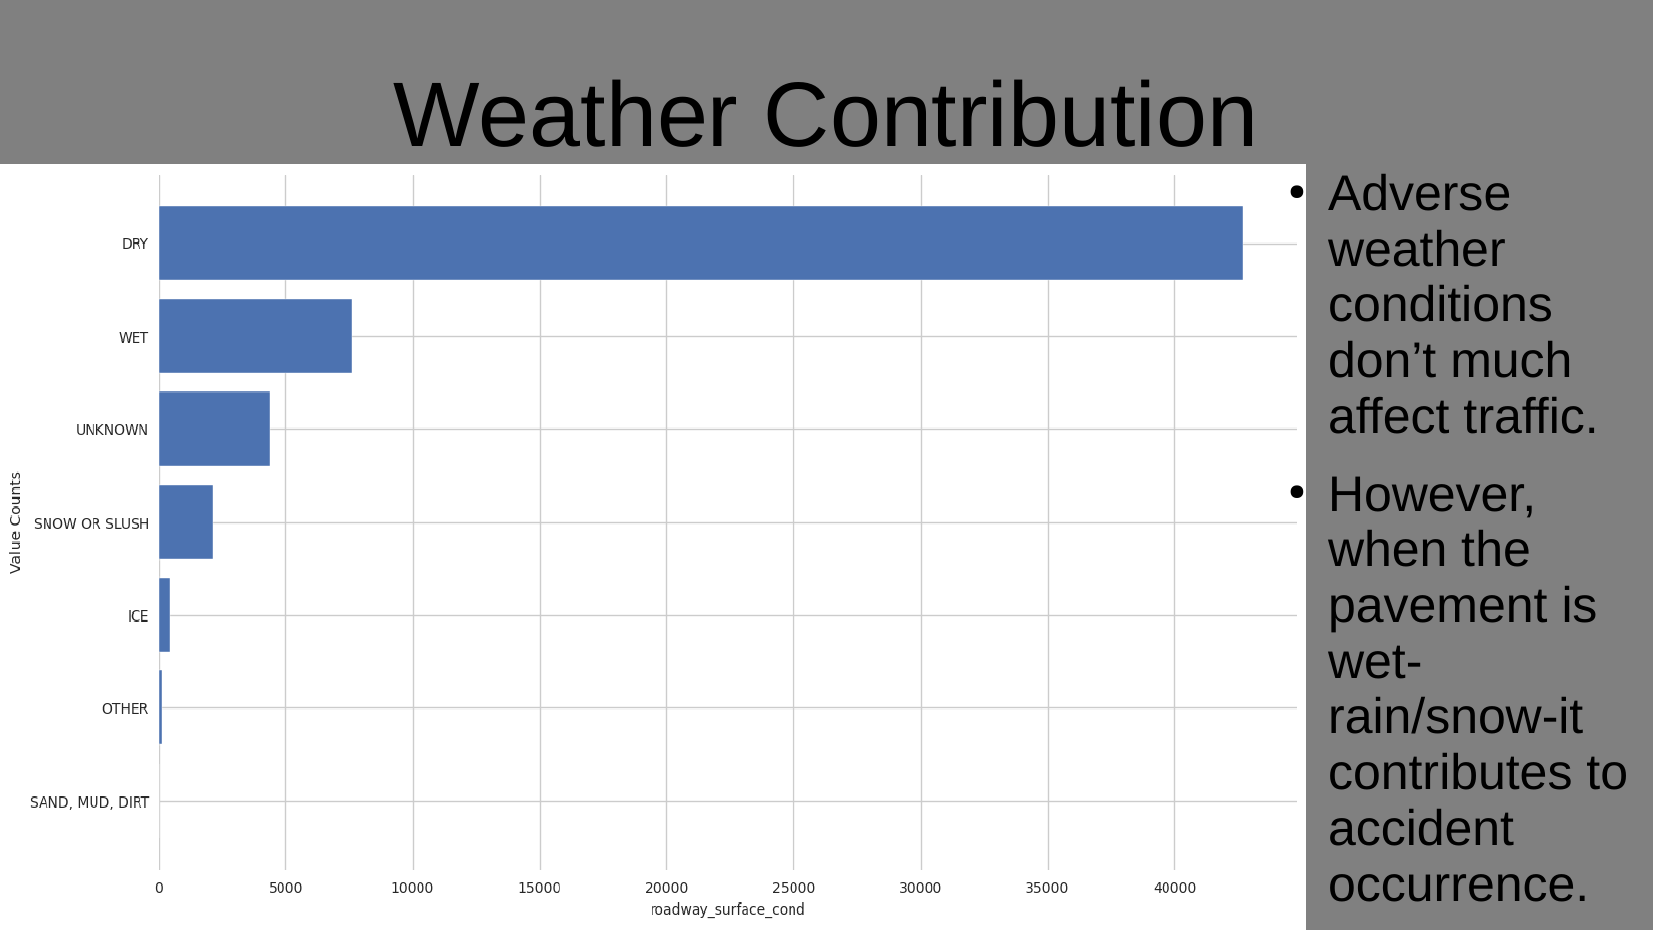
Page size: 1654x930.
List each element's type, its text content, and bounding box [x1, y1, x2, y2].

title Weather Contribution [82, 37, 1571, 165]
list Adverse weather conditions don’t much affect traffic. However, when the pavement is wet- rain/snow-it contributes to accident occurrence. [1275, 165, 1651, 930]
picture [0, 164, 1306, 930]
